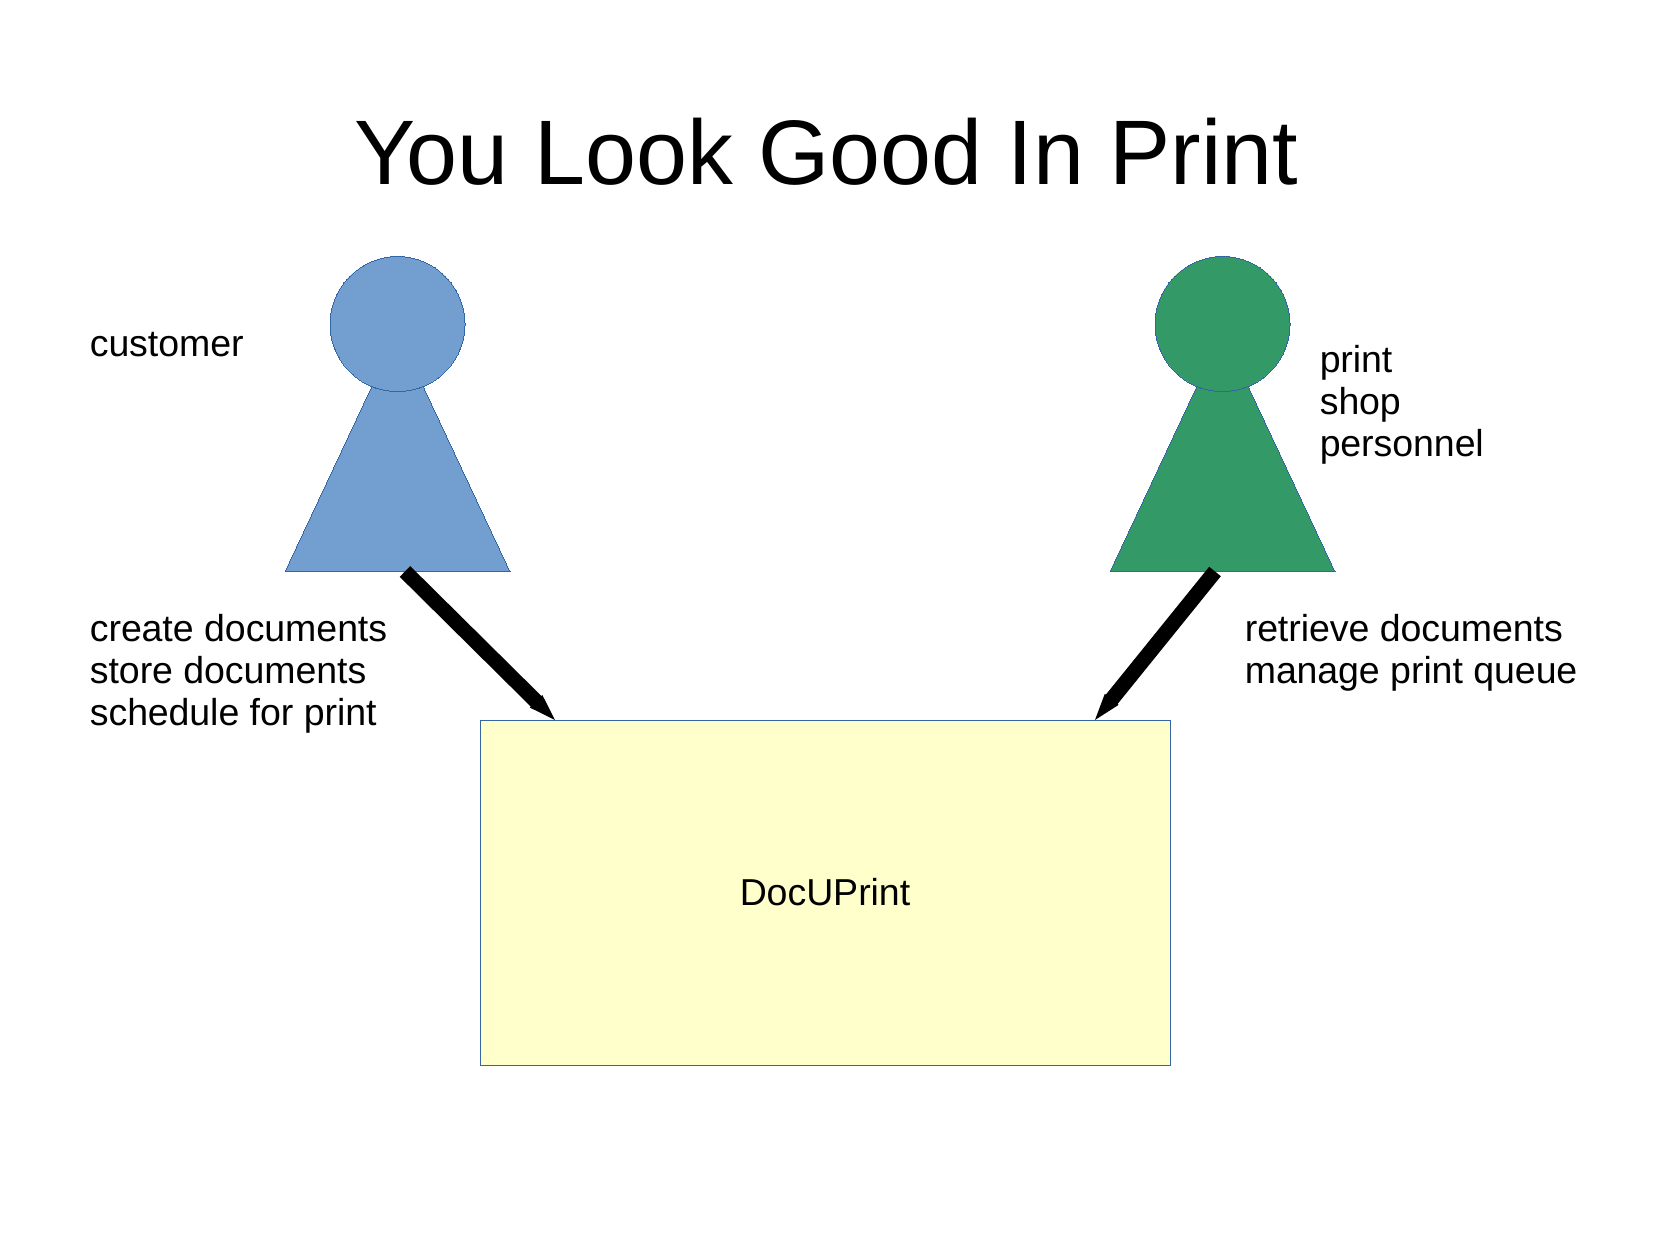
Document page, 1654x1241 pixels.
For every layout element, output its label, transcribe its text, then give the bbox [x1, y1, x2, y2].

text_box create documents store documents schedule for print [75, 600, 481, 741]
text_box customer [75, 315, 286, 372]
text_box [1110, 256, 1336, 572]
text_box retrieve documents manage print queue [1230, 600, 1621, 699]
text_box DocUPrint [480, 720, 1171, 1066]
text_box [285, 256, 511, 572]
text_box print shop personnel [1305, 331, 1591, 473]
title You Look Good In Print [82, 49, 1571, 257]
